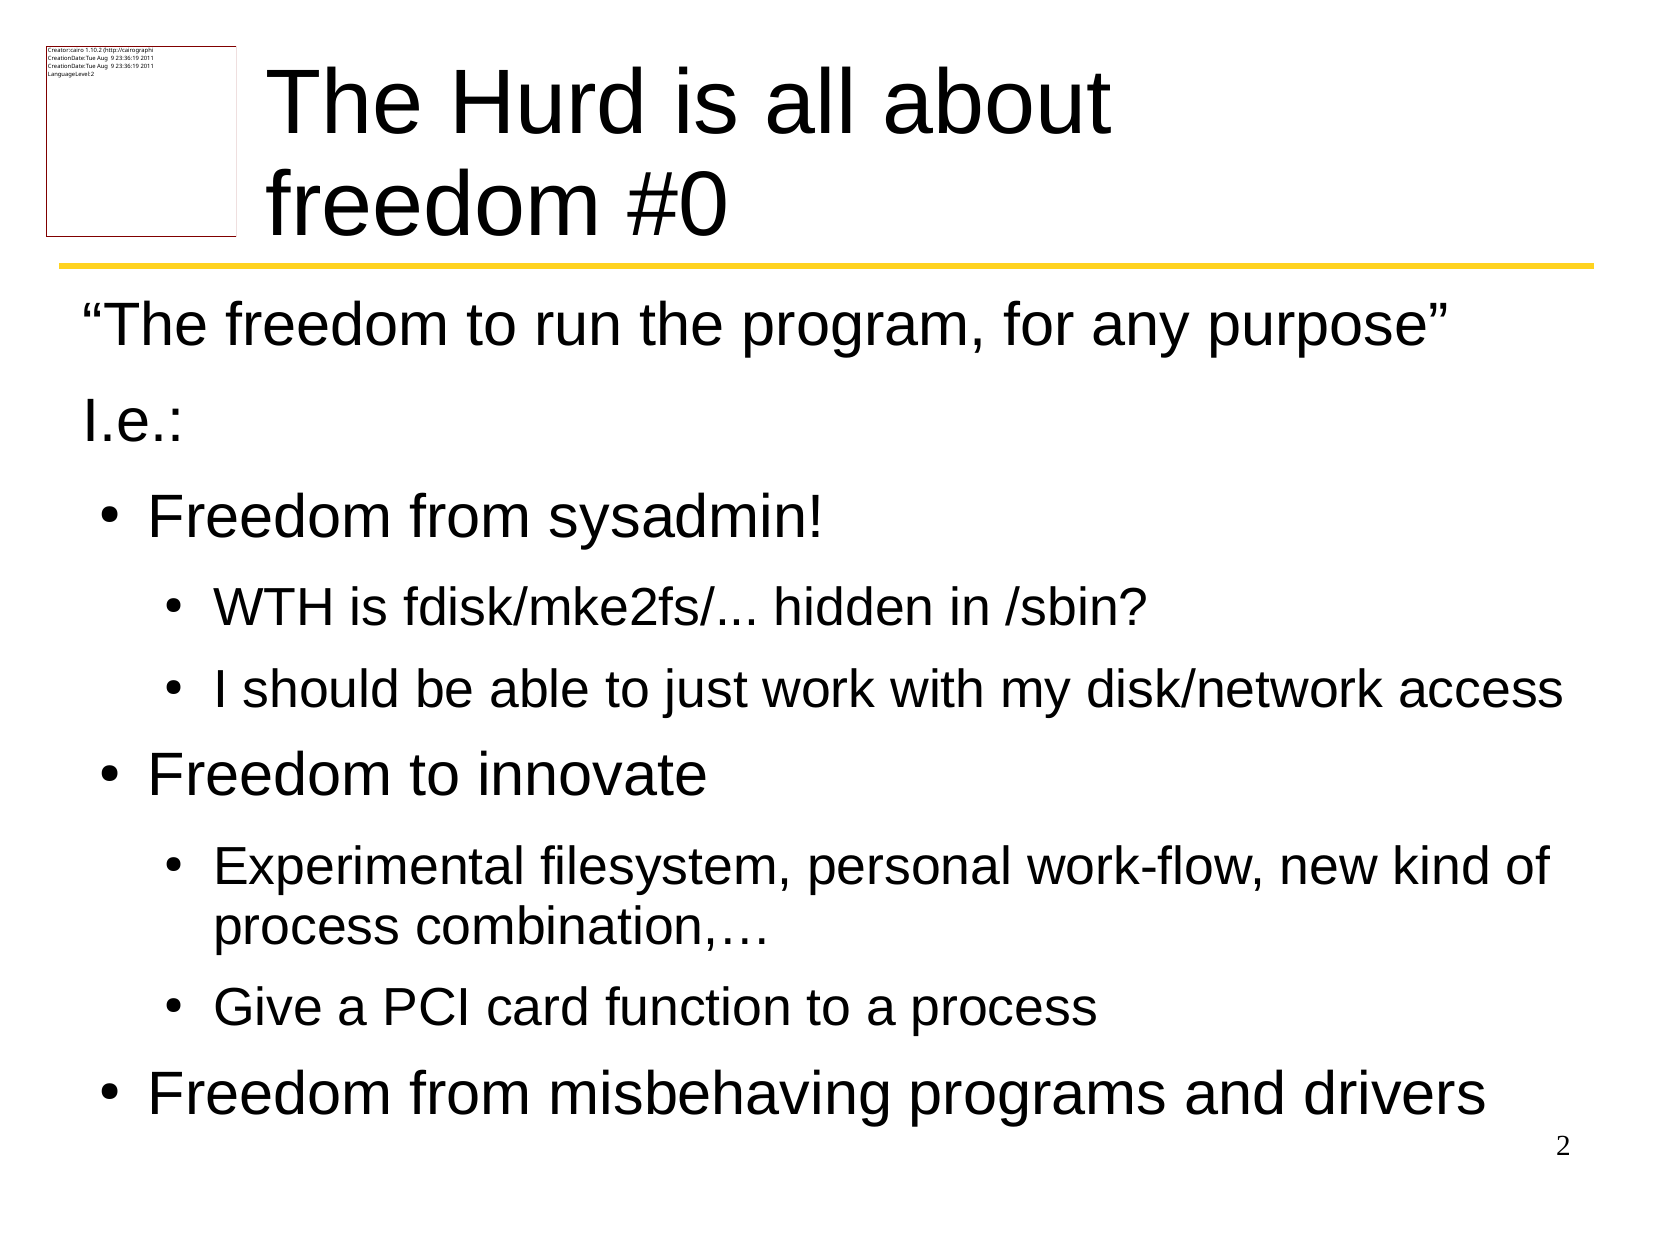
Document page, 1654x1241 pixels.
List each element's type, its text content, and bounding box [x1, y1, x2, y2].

title The Hurd is all about freedom #0 [265, 49, 1571, 257]
list “The freedom to run the program, for any purpose” I.e.: Freedom from sysadmin! WTH is fdisk/mke2fs/... hidden in /sbin? I should be able to just work with my disk/network access Freedom to innovate Experimental filesystem, personal work-flow, new kind of process combination,… Give a PCI card function to a process Freedom from misbehaving programs and drivers [82, 290, 1571, 1152]
